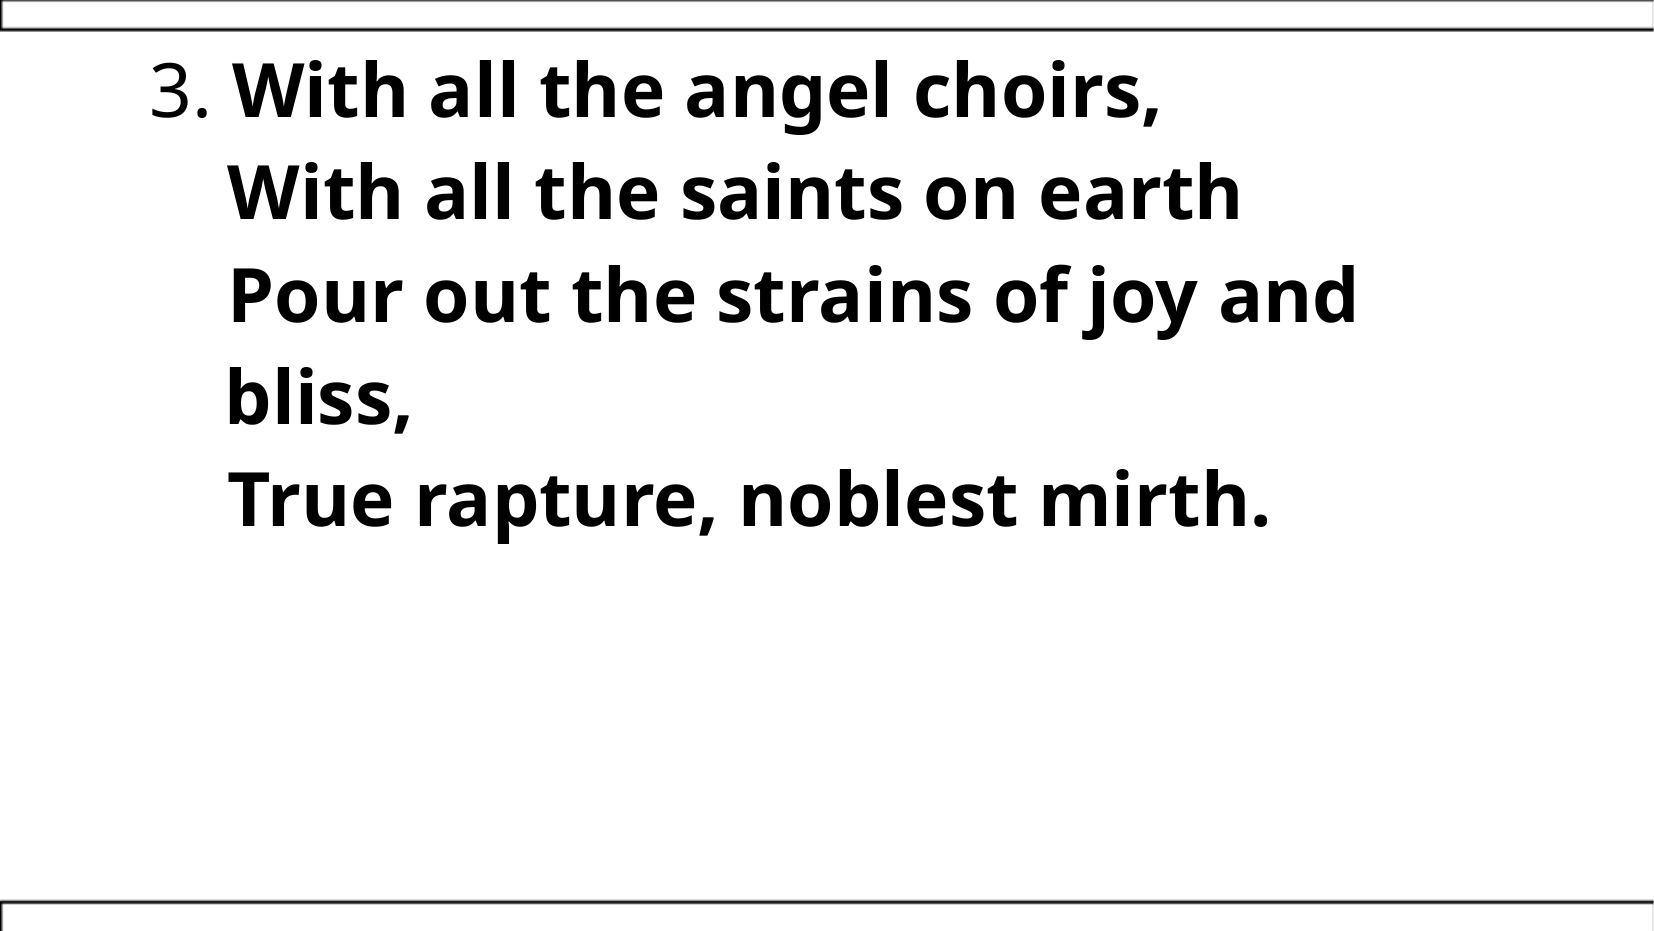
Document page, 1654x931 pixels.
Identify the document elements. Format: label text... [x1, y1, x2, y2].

text_box 3. With all the angel choirs, With all the saints on earth Pour out the strains of joy and bliss, True rapture, noblest mirth. [135, 30, 1531, 445]
picture [0, 0, 1654, 931]
